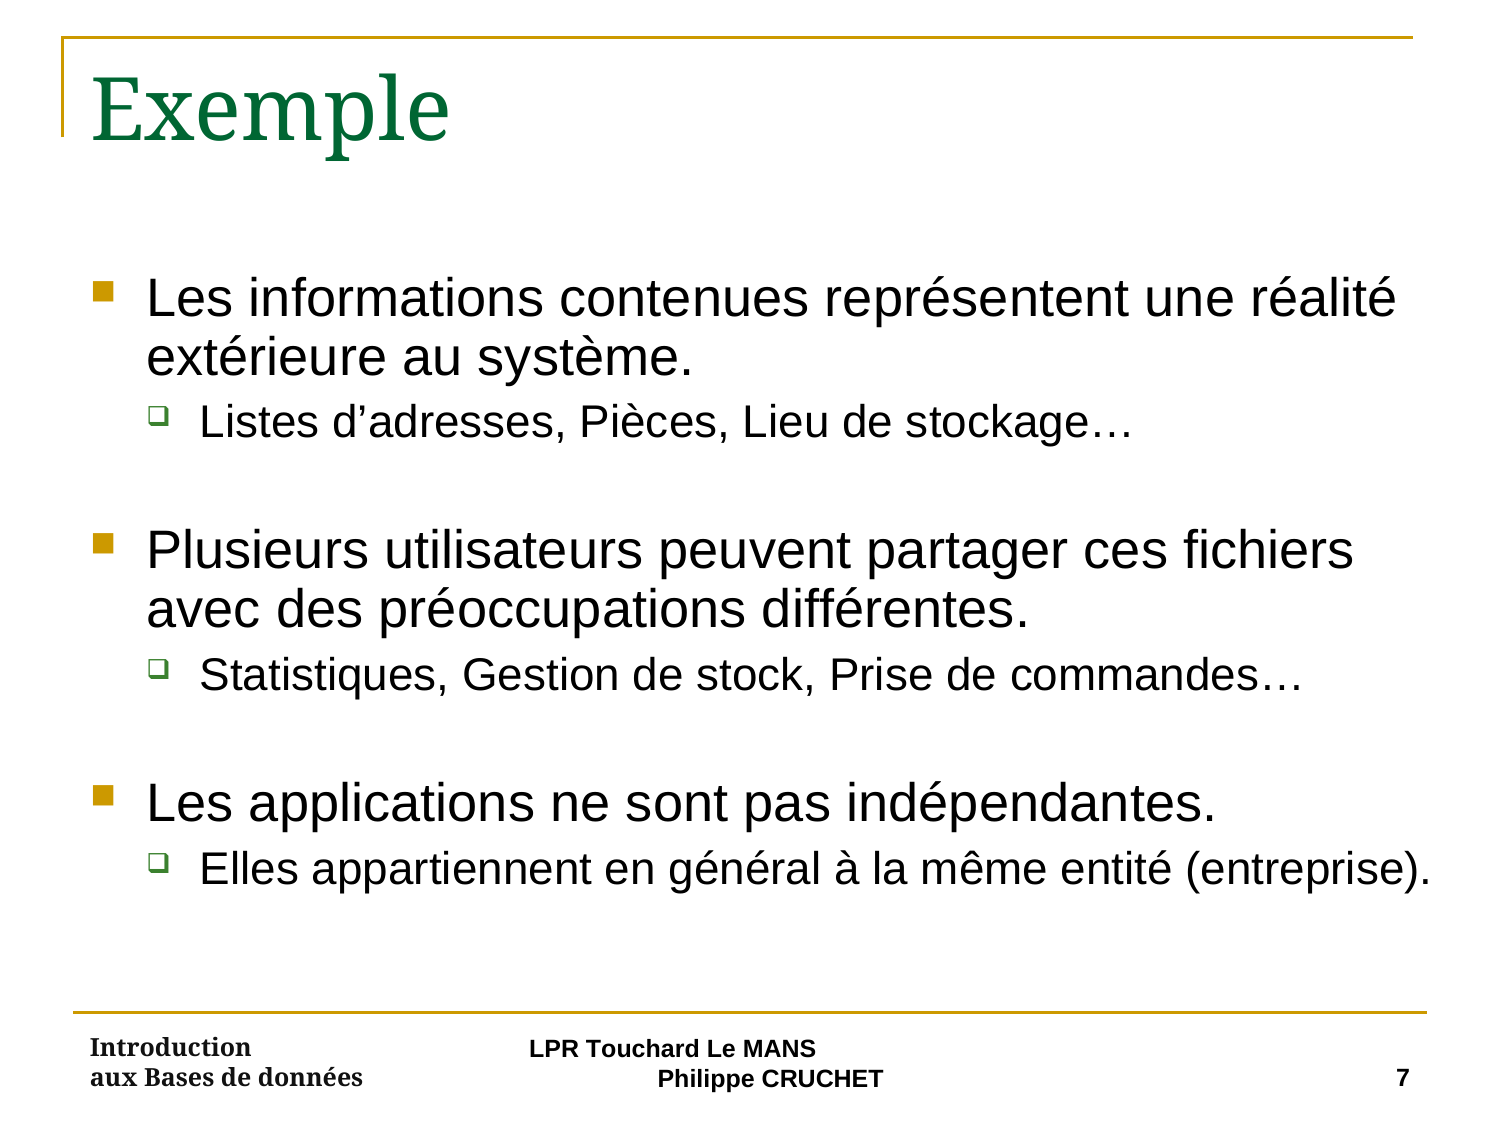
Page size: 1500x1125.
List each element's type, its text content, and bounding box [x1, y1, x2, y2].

text_box <numéro> [1074, 1024, 1426, 1100]
text_box LPR Touchard Le MANS Philippe CRUCHET [512, 1025, 988, 1101]
title Exemple [75, 45, 1426, 233]
list Les informations contenues représentent une réalité extérieure au système. Listes d’adresses, Pièces, Lieu de stockage… Plusieurs utilisateurs peuvent partager ces fichiers avec des préoccupations différentes. Statistiques, Gestion de stock, Prise de commandes… Les applications ne sont pas indépendantes. Elles appartiennent en général à la même entité (entreprise). [75, 262, 1453, 1006]
